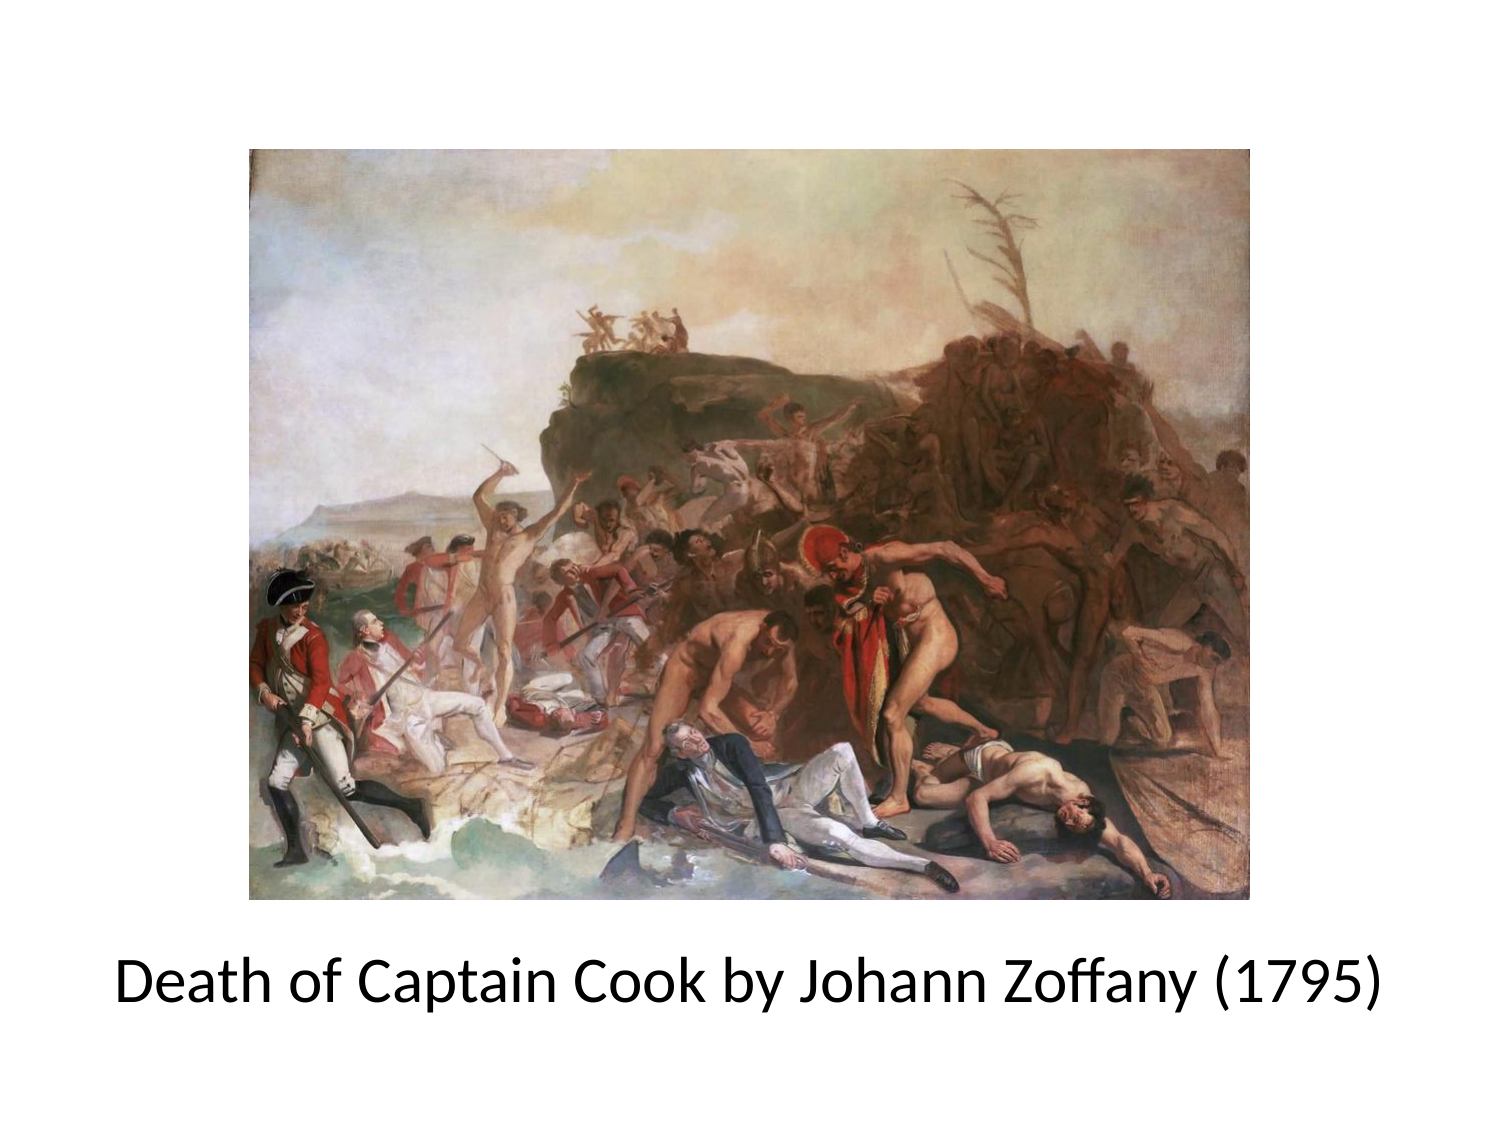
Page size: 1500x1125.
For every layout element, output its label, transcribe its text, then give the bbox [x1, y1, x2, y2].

picture [249, 149, 1250, 900]
text_box Death of Captain Cook by Johann Zoffany (1795) [99, 929, 1401, 1023]
